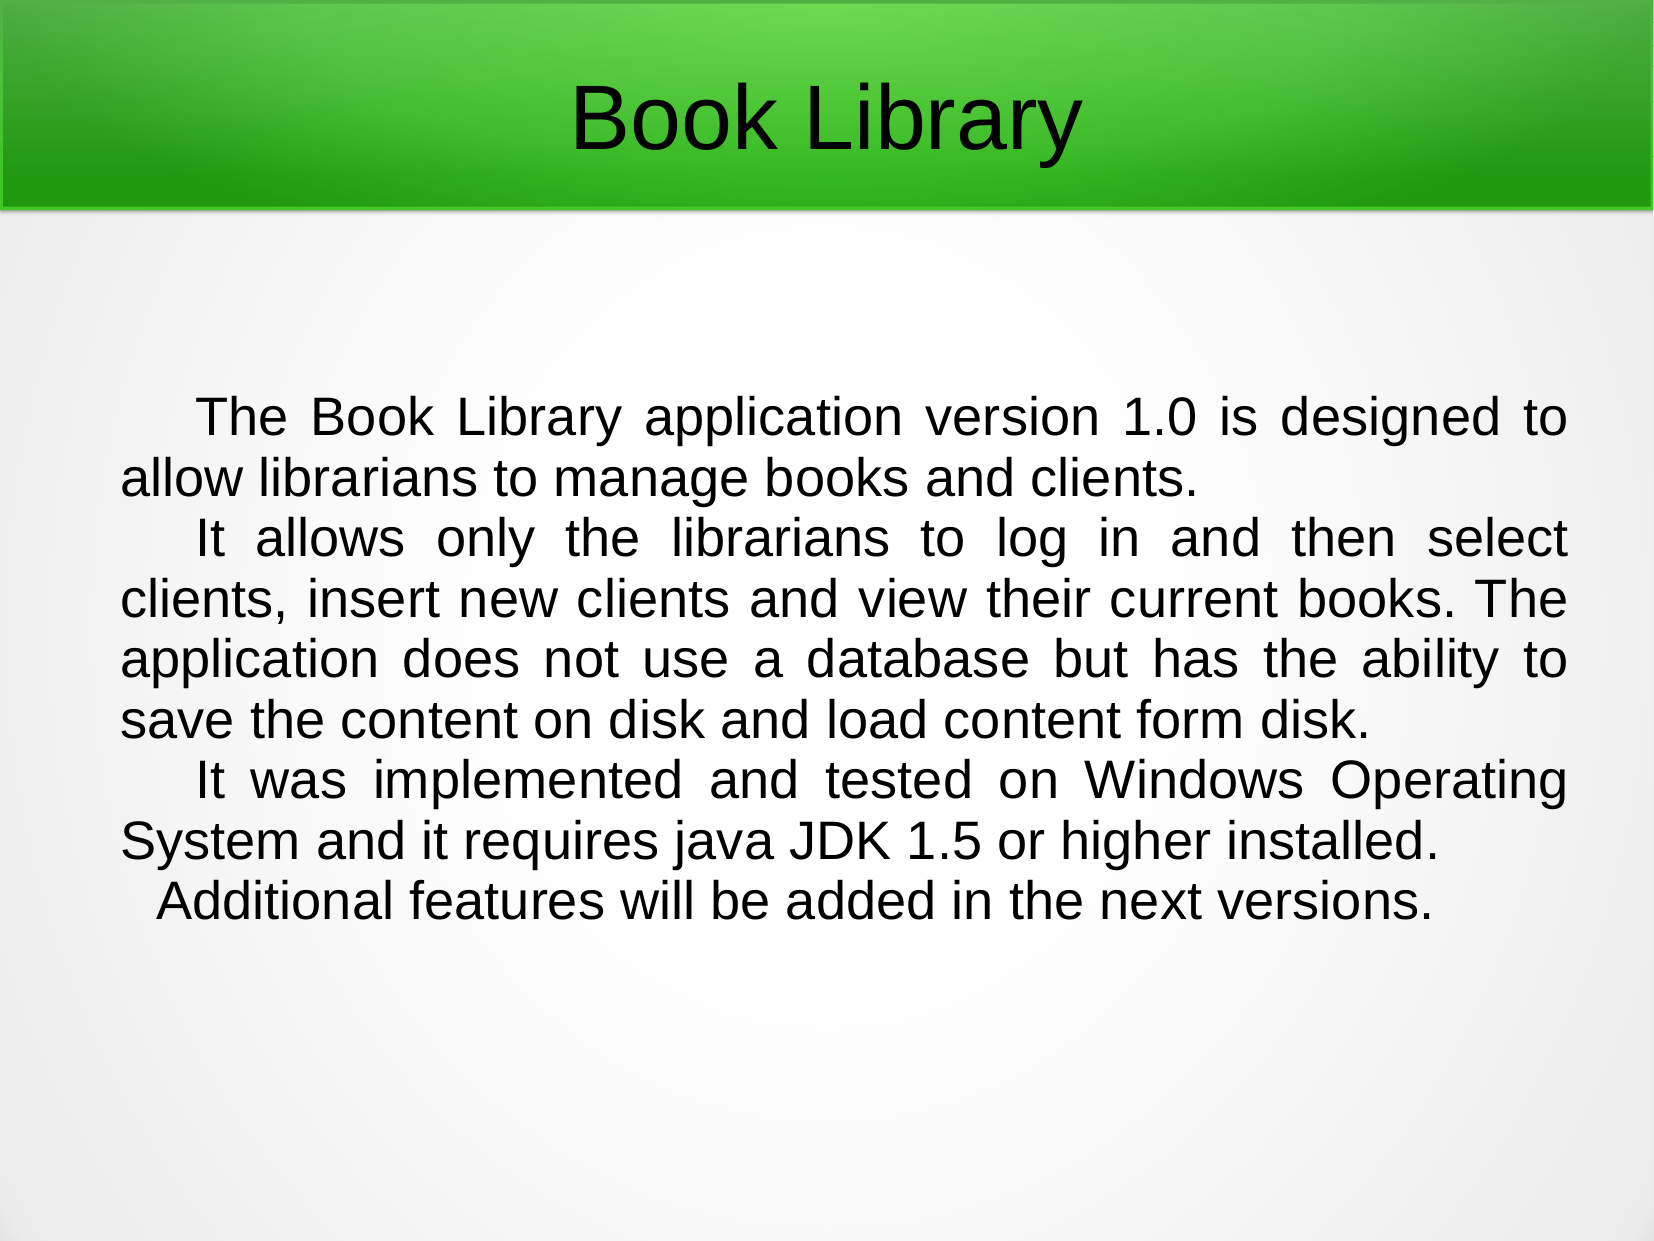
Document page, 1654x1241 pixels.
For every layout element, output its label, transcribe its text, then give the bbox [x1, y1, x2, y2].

title Book Library [82, 47, 1571, 189]
subtitle The Book Library application version 1.0 is designed to allow librarians to manage books and clients. It allows only the librarians to log in and then select clients, insert new clients and view their current books. The application does not use a database but has the ability to save the content on disk and load content form disk. It was implemented and tested on Windows Operating System and it requires java JDK 1.5 or higher installed. Additional features will be added in the next versions. [82, 299, 1571, 1019]
